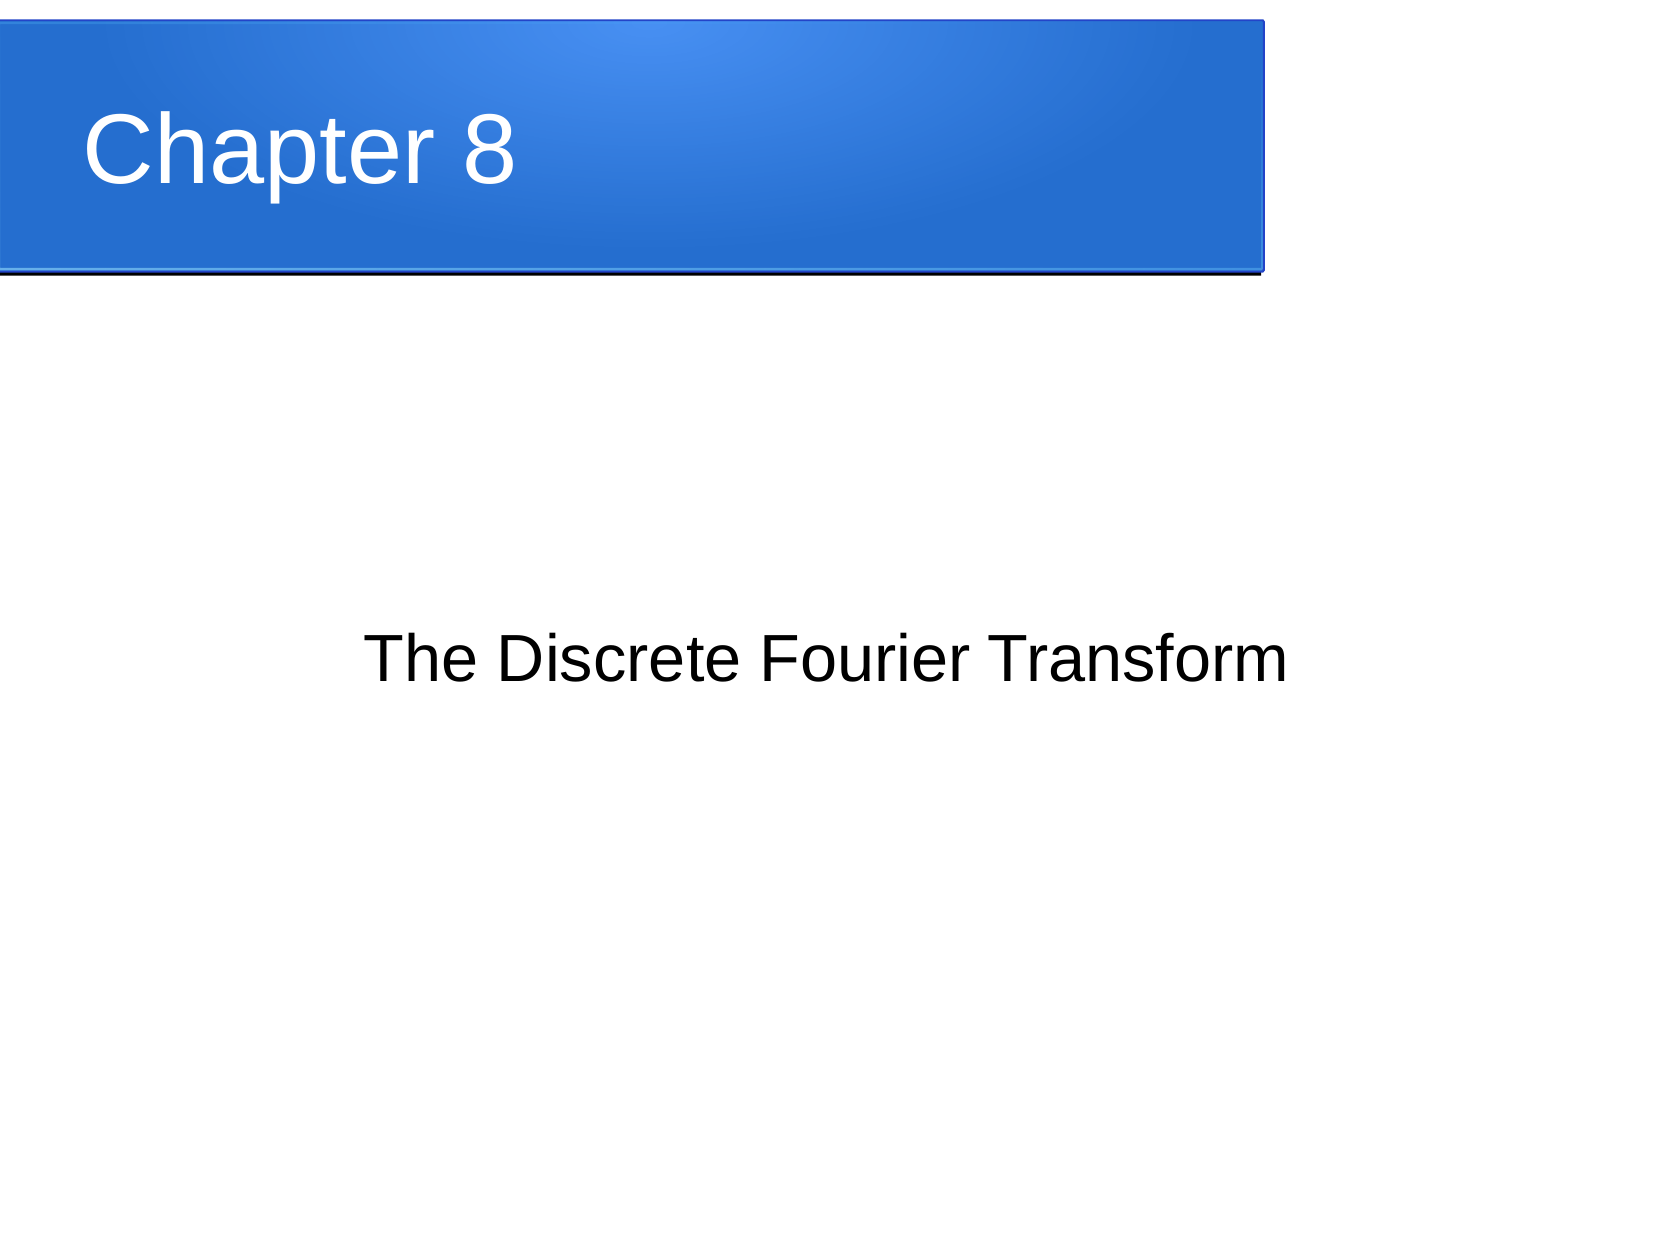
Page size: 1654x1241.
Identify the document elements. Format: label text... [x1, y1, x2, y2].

subtitle The Discrete Fourier Transform [82, 299, 1571, 1019]
title Chapter 8 [82, 47, 1235, 252]
